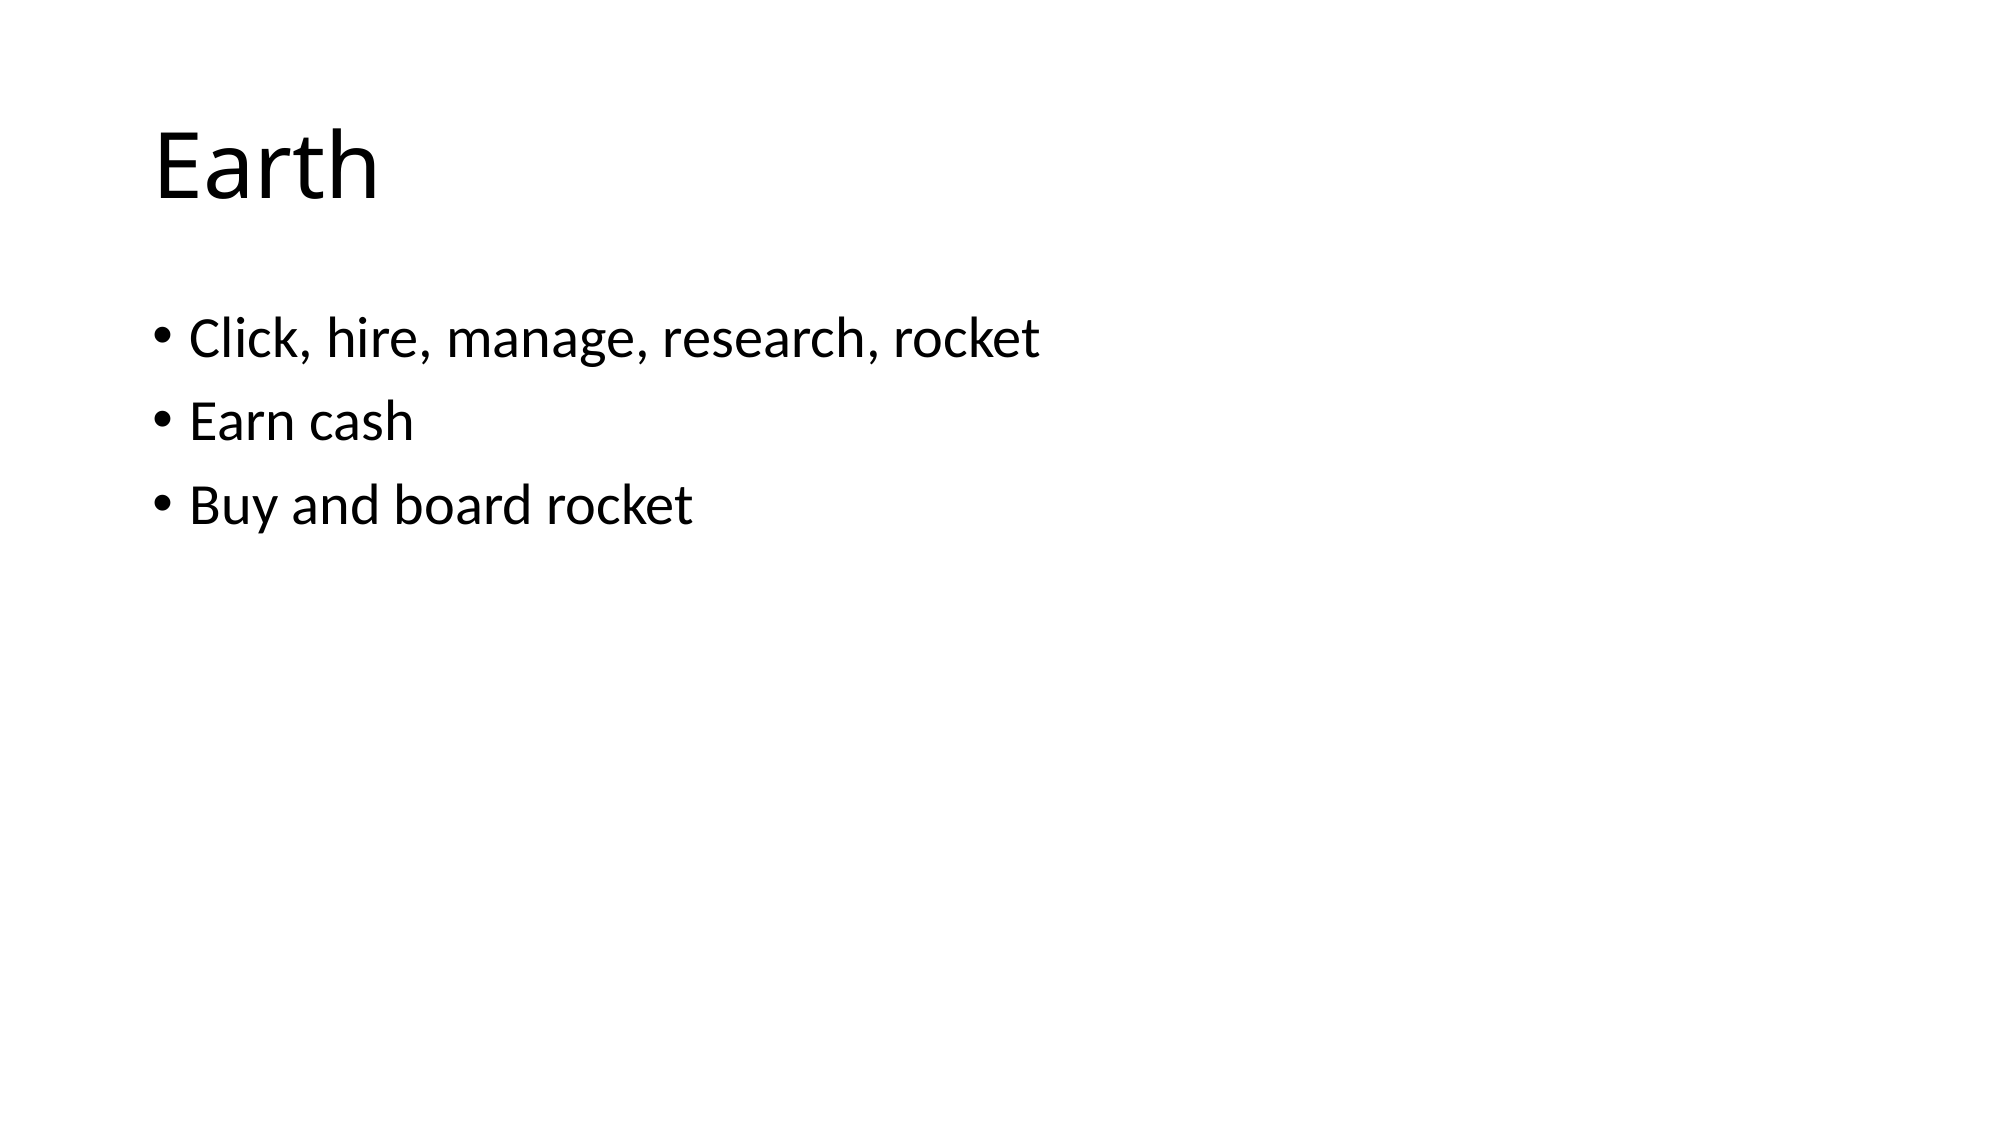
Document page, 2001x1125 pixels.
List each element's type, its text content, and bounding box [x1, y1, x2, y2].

list Click, hire, manage, research, rocket Earn cash Buy and board rocket [137, 299, 1863, 1014]
title Earth [137, 59, 1863, 278]
